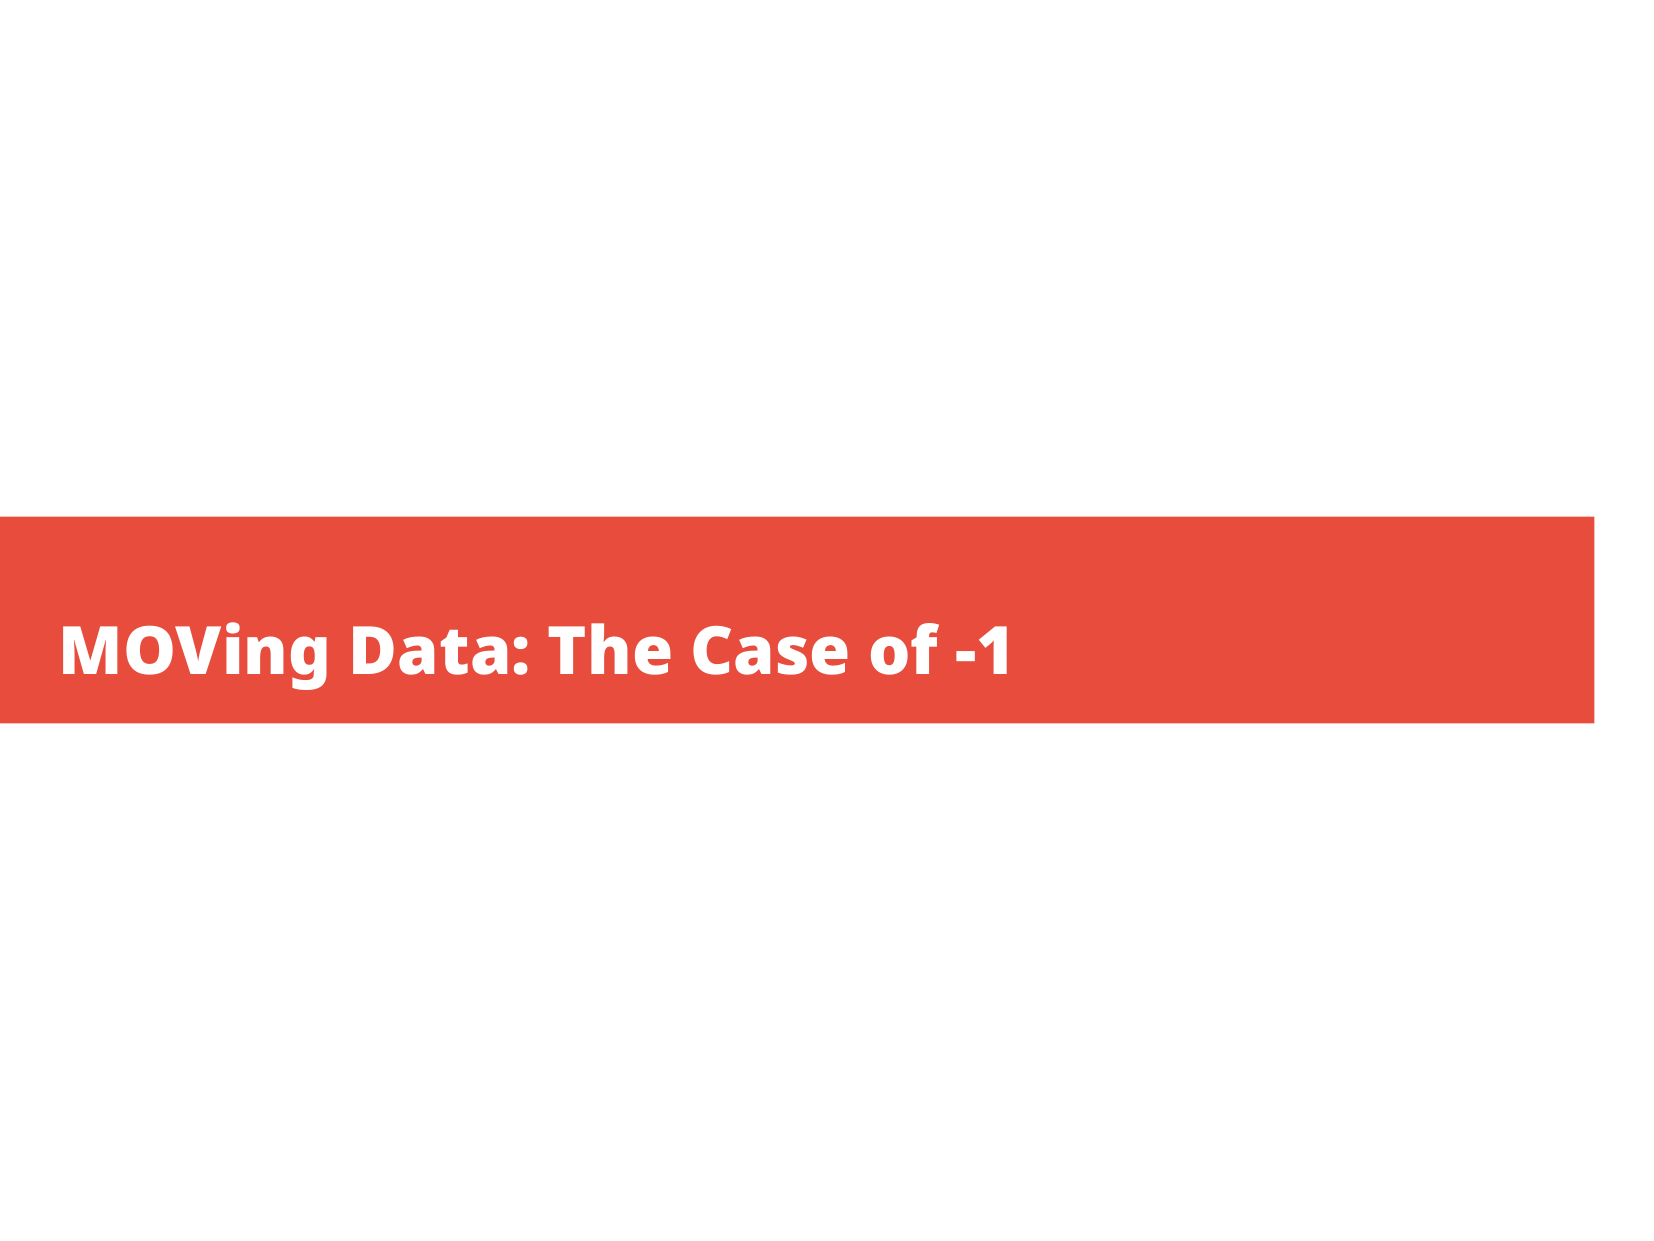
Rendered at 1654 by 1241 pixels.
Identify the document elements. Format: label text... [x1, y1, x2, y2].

title MOVing Data: The Case of -1 [59, 546, 1595, 694]
